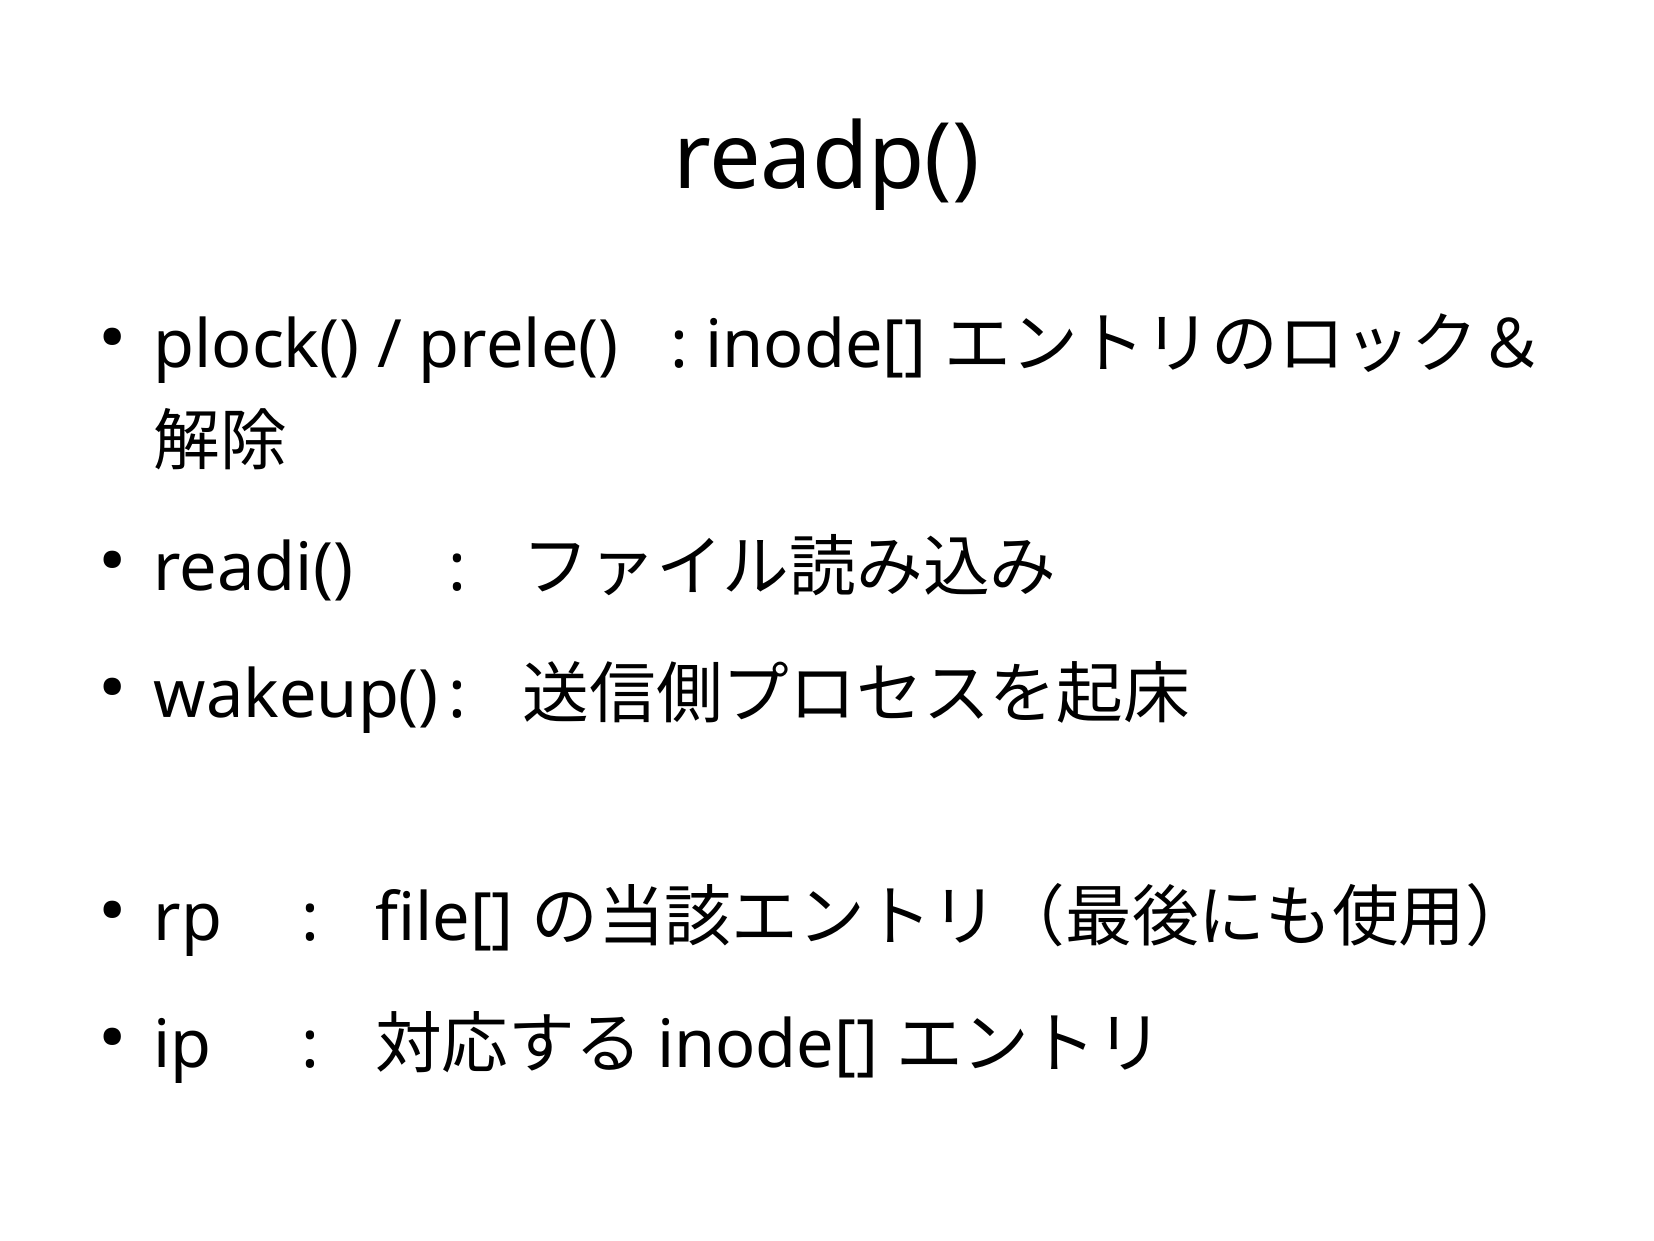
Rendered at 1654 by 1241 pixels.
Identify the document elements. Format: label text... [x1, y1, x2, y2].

title readp() [82, 49, 1571, 257]
list plock() / prele() : inode[] エントリのロック＆解除 readi() : ファイル読み込み wakeup() : 送信側プロセスを起床 rp : file[] の当該エントリ（最後にも使用） ip : 対応する inode[] エントリ [82, 290, 1585, 1170]
